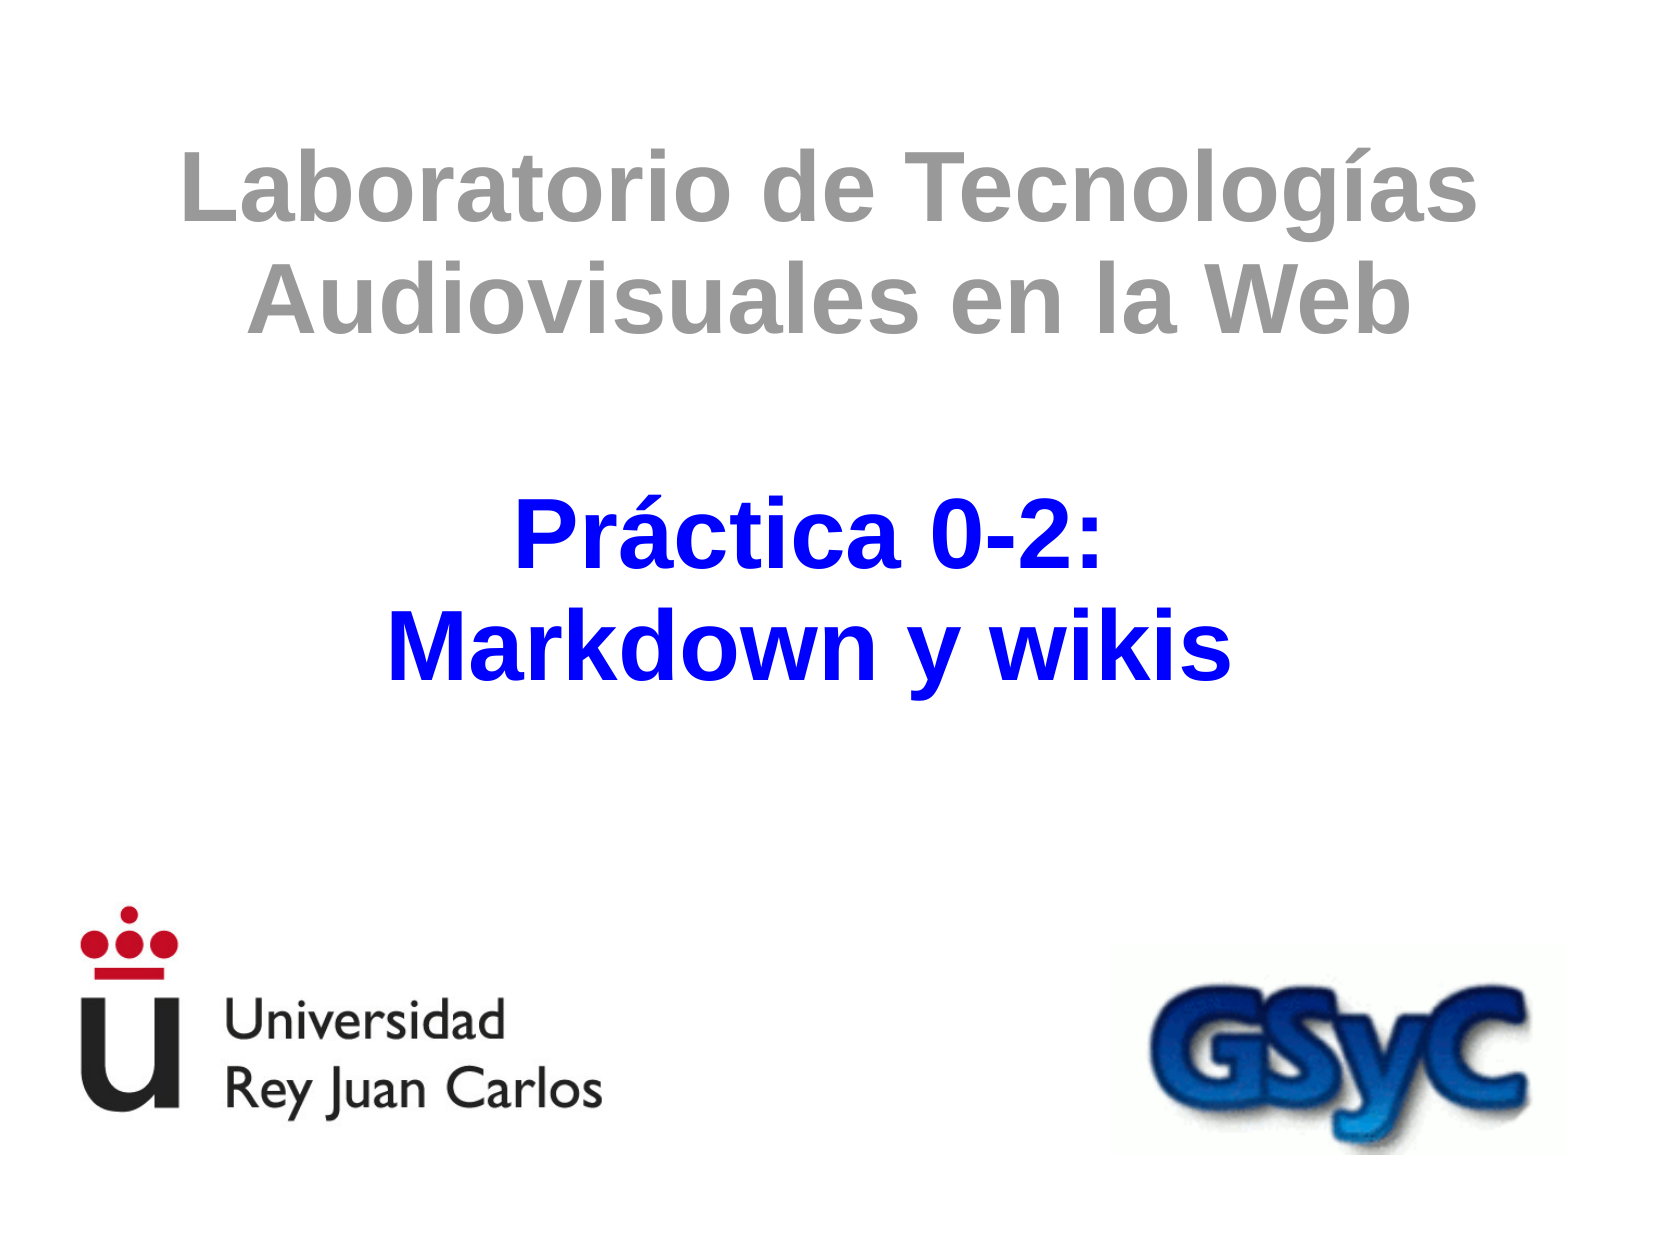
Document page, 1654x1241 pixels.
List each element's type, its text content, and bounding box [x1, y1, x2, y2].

title Práctica 0-2: Markdown y wikis [135, 478, 1486, 702]
picture [46, 884, 631, 1141]
title Laboratorio de Tecnologías Audiovisuales en la Web [144, 75, 1516, 411]
picture [1110, 944, 1567, 1156]
